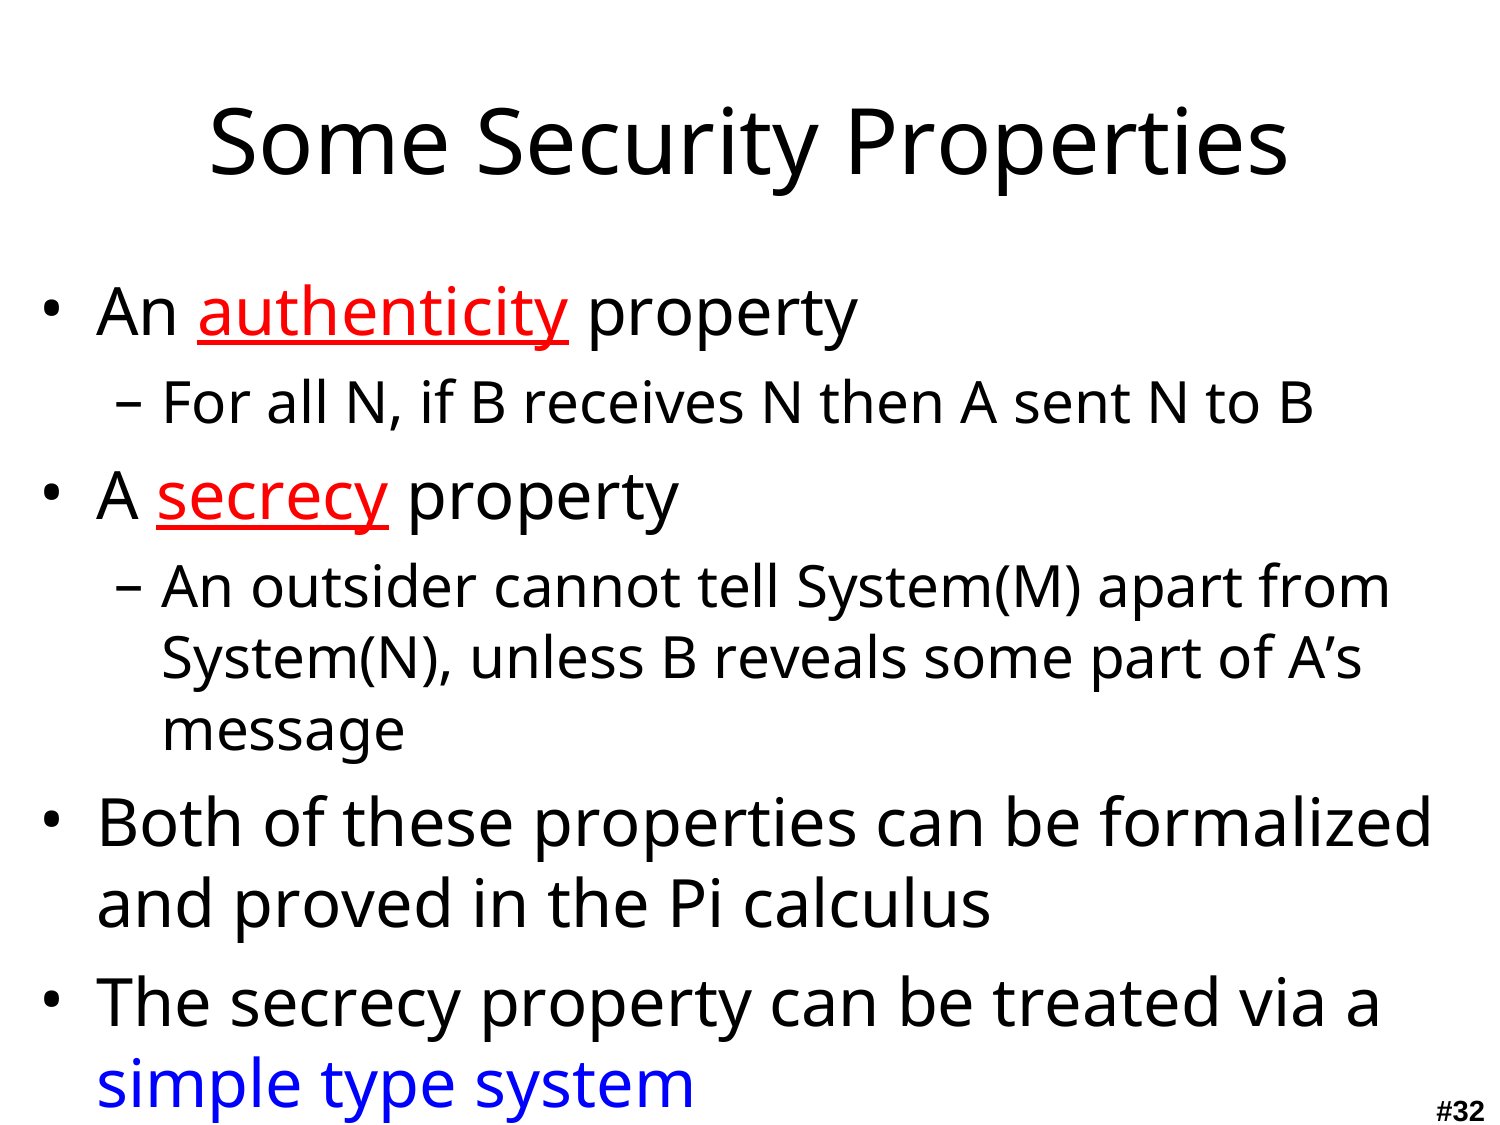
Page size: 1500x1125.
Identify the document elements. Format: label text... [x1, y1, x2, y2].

title Some Security Properties [24, 45, 1476, 233]
list An authenticity property For all N, if B receives N then A sent N to B A secrecy property An outsider cannot tell System(M) apart from System(N), unless B reveals some part of A’s message Both of these properties can be formalized and proved in the Pi calculus The secrecy property can be treated via a simple type system [24, 262, 1476, 1101]
